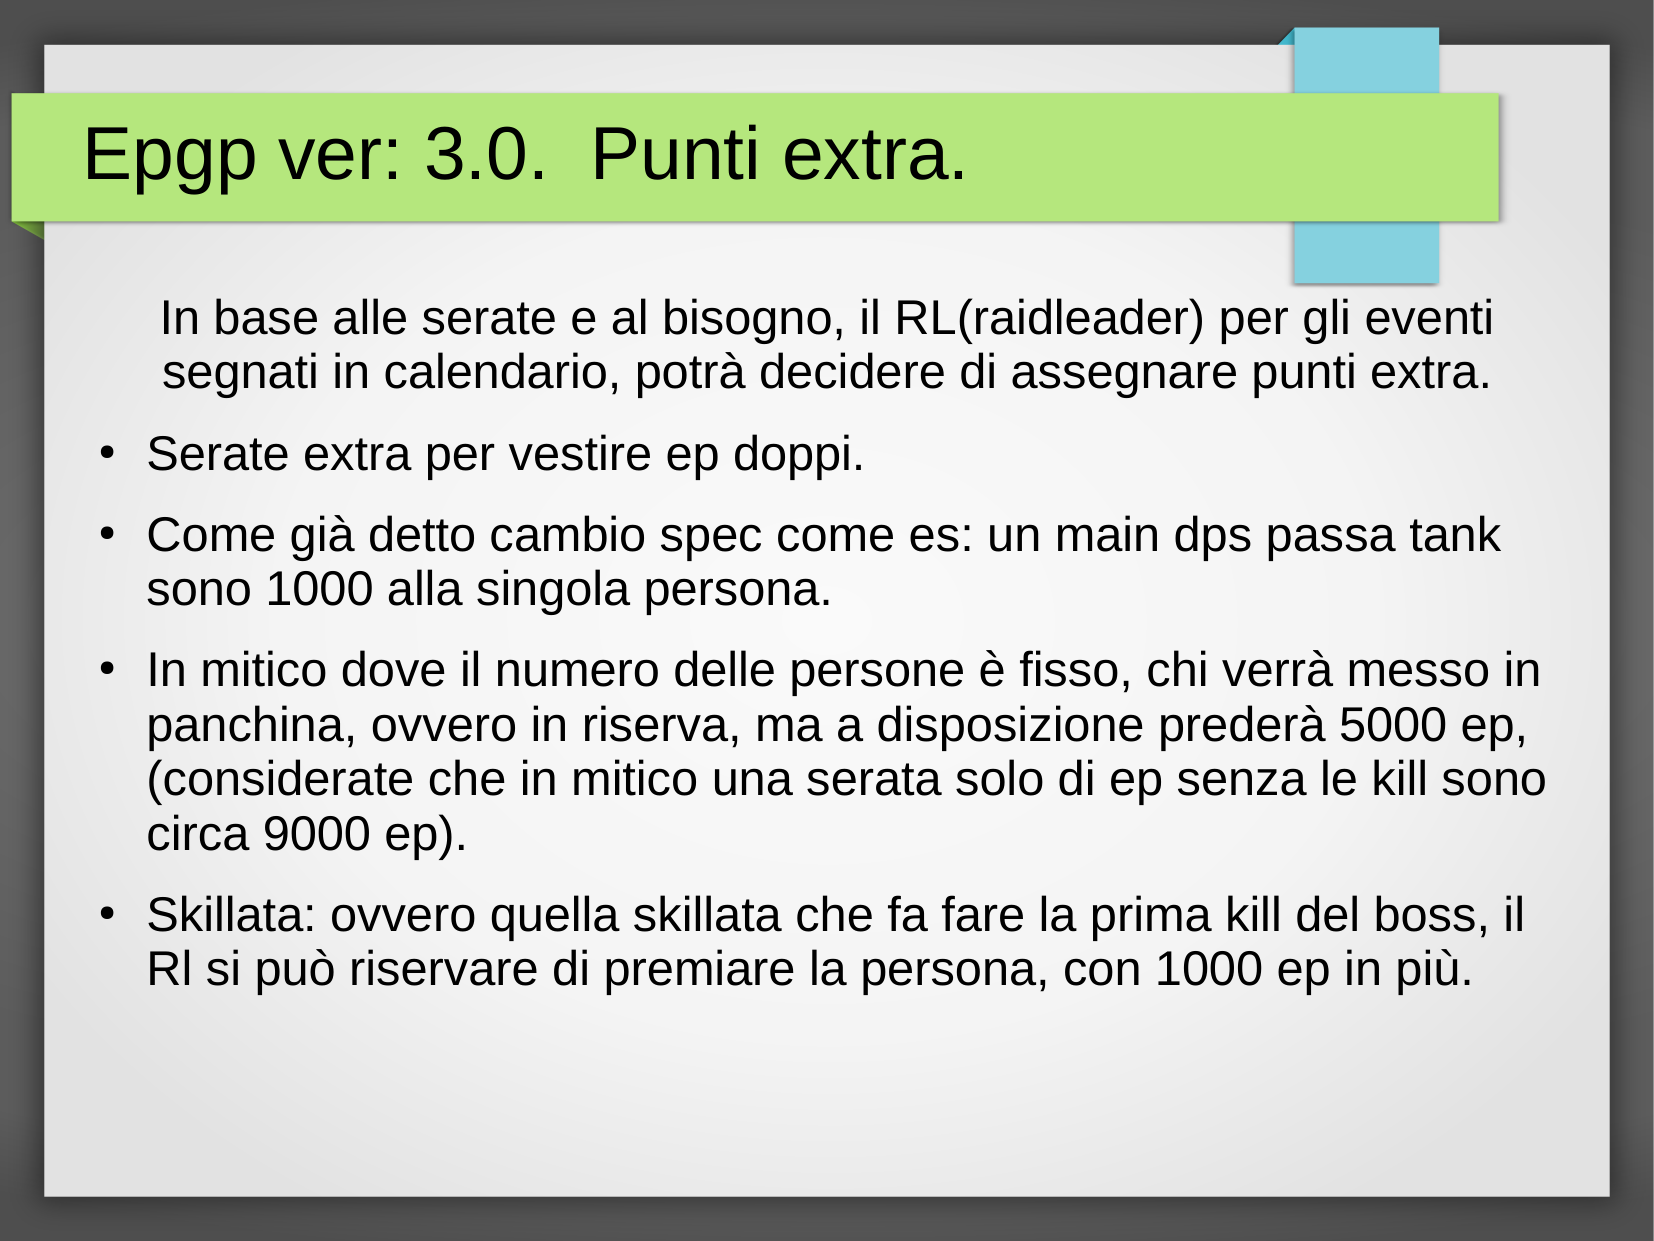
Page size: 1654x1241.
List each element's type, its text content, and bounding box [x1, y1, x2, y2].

title Epgp ver: 3.0. Punti extra. [82, 94, 1264, 213]
list In base alle serate e al bisogno, il RL(raidleader) per gli eventi segnati in calendario, potrà decidere di assegnare punti extra. Serate extra per vestire ep doppi. Come già detto cambio spec come es: un main dps passa tank sono 1000 alla singola persona. In mitico dove il numero delle persone è fisso, chi verrà messo in panchina, ovvero in riserva, ma a disposizione prederà 5000 ep, (considerate che in mitico una serata solo di ep senza le kill sono circa 9000 ep). Skillata: ovvero quella skillata che fa fare la prima kill del boss, il Rl si può riservare di premiare la persona, con 1000 ep in più. [82, 290, 1571, 1010]
picture [0, 0, 1654, 1241]
